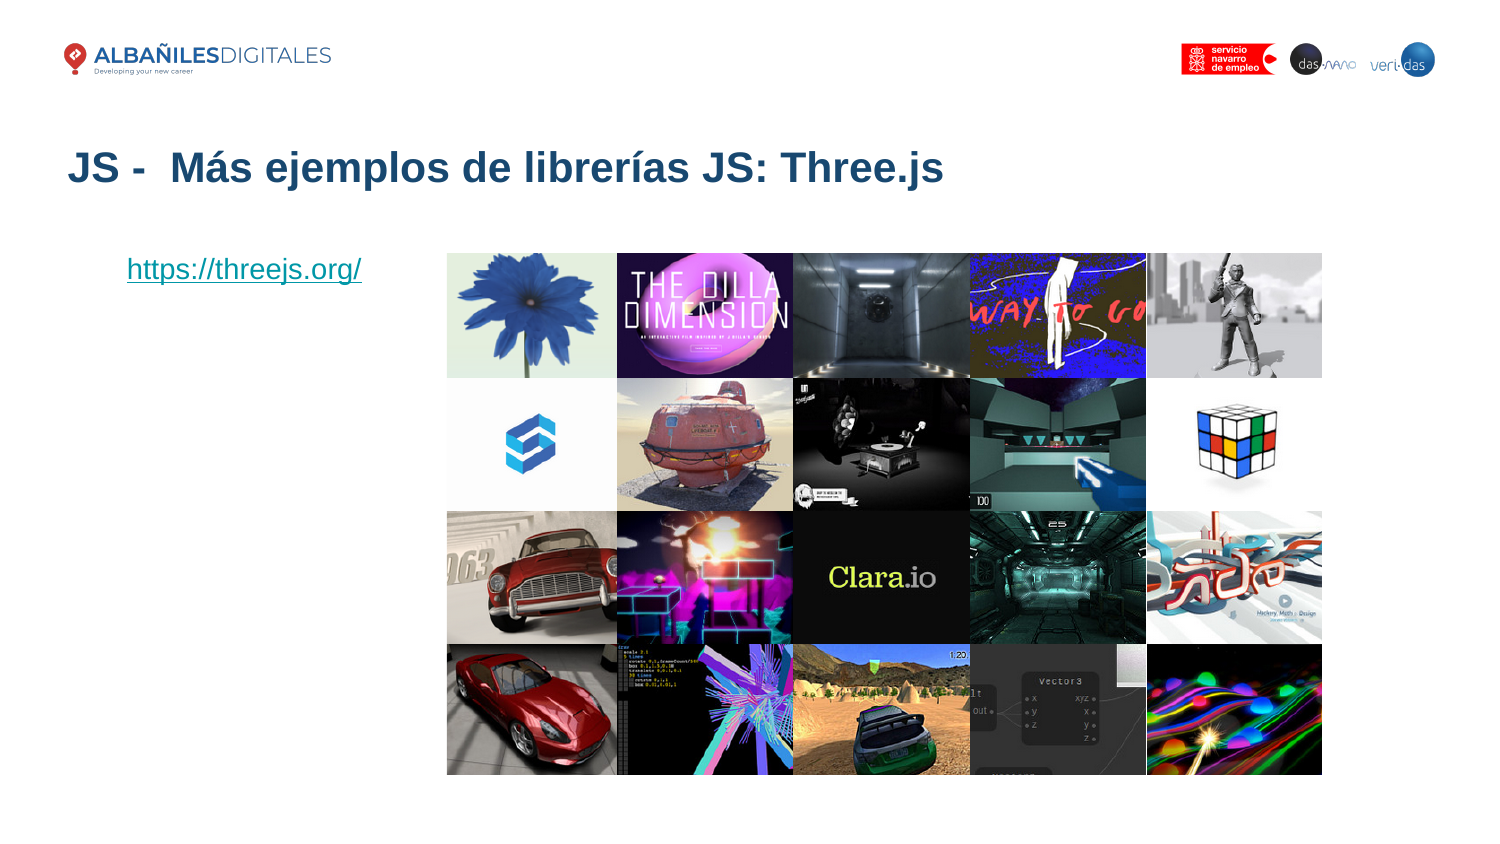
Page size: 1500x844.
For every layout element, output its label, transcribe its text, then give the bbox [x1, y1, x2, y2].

picture [1370, 42, 1435, 77]
picture [64, 43, 332, 75]
picture [1181, 43, 1277, 75]
picture [1290, 43, 1356, 75]
picture [446, 253, 1322, 775]
text_box https://threejs.org/ [111, 235, 604, 301]
text_box JS - Más ejemplos de librerías JS: Three.js [67, 129, 1169, 191]
